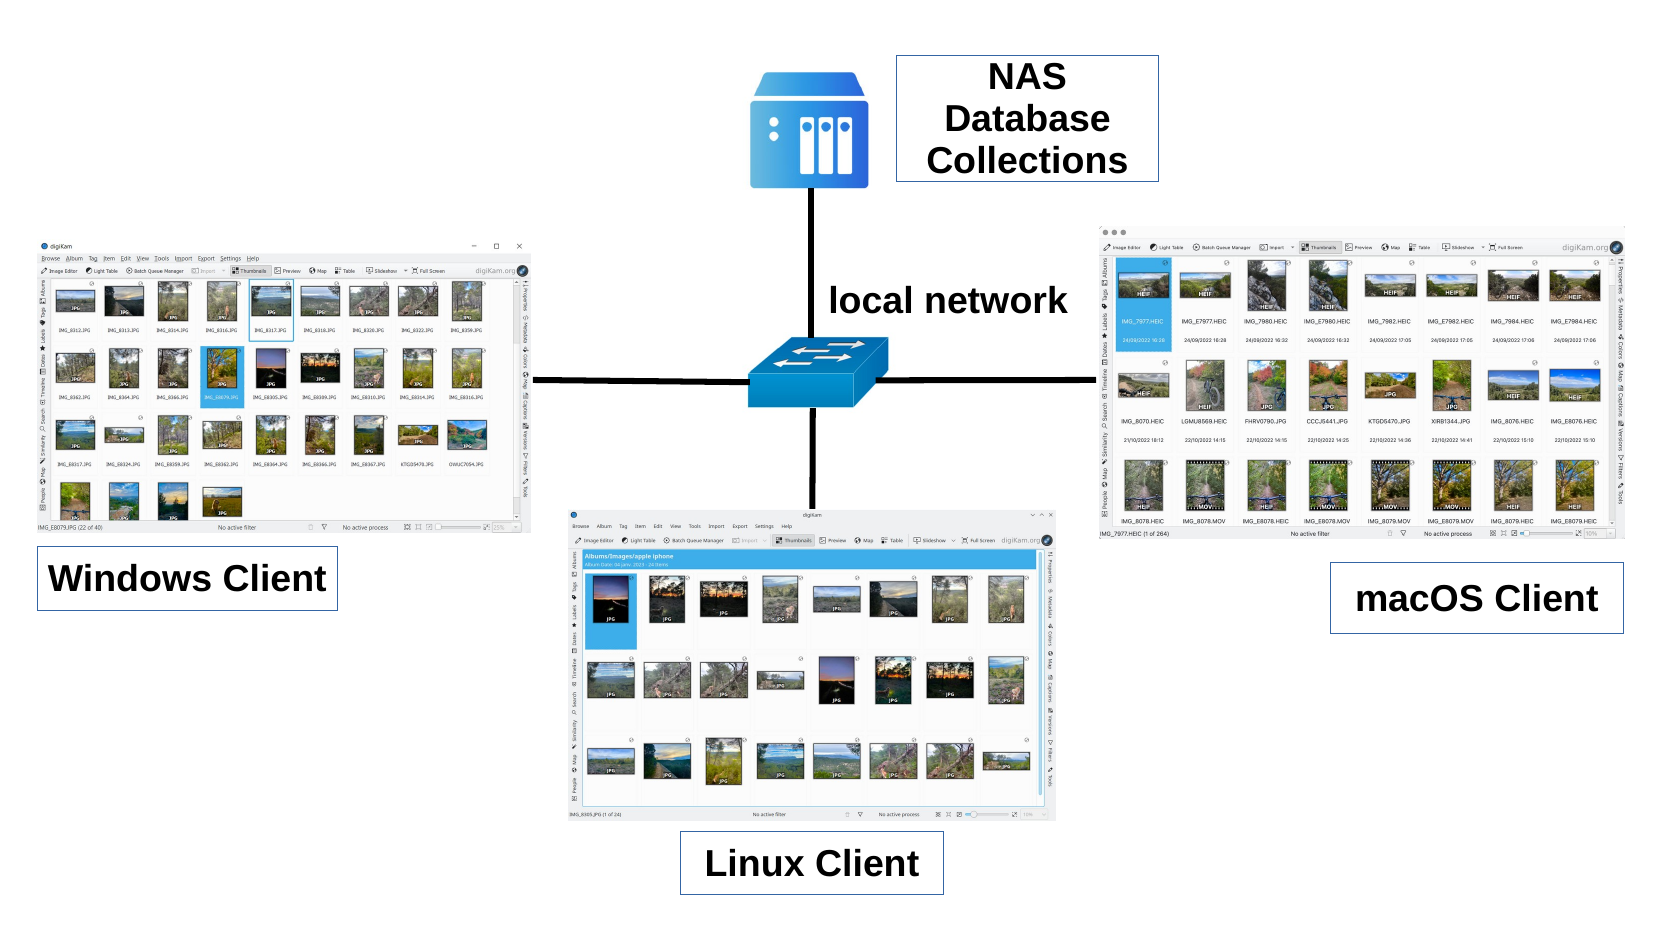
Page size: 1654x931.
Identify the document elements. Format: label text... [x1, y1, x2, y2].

picture [678, 260, 979, 483]
picture [717, 38, 901, 222]
picture [1099, 226, 1625, 539]
picture [568, 509, 1056, 822]
picture [775, 359, 812, 366]
text_box local network [817, 268, 1080, 332]
text_box macOS Client [1330, 562, 1624, 634]
text_box Linux Client [680, 831, 944, 895]
text_box Windows Client [37, 546, 338, 611]
text_box NAS Database Collections [896, 55, 1159, 182]
picture [678, 385, 809, 483]
picture [37, 239, 531, 533]
